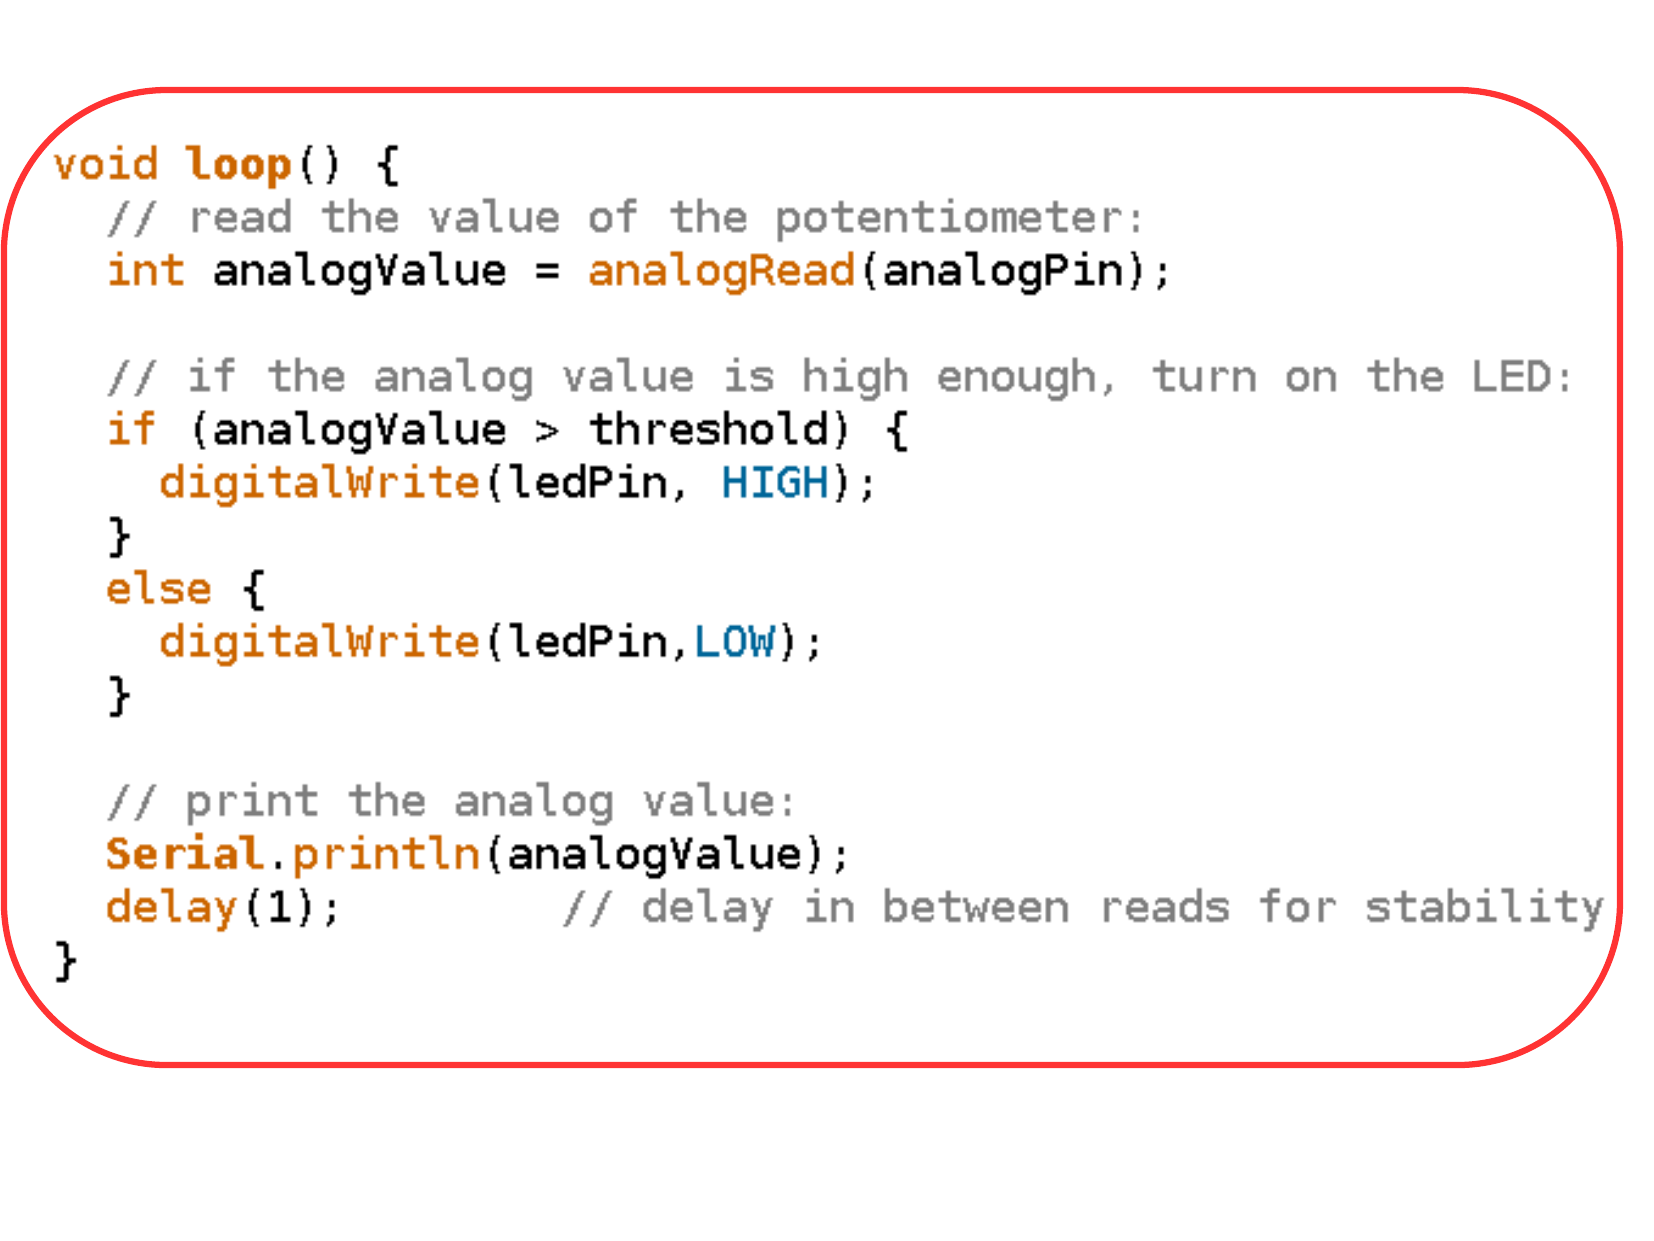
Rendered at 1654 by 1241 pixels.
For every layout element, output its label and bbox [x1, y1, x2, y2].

picture [1596, 909, 1624, 995]
picture [45, 134, 1616, 995]
picture [1575, 134, 1624, 246]
